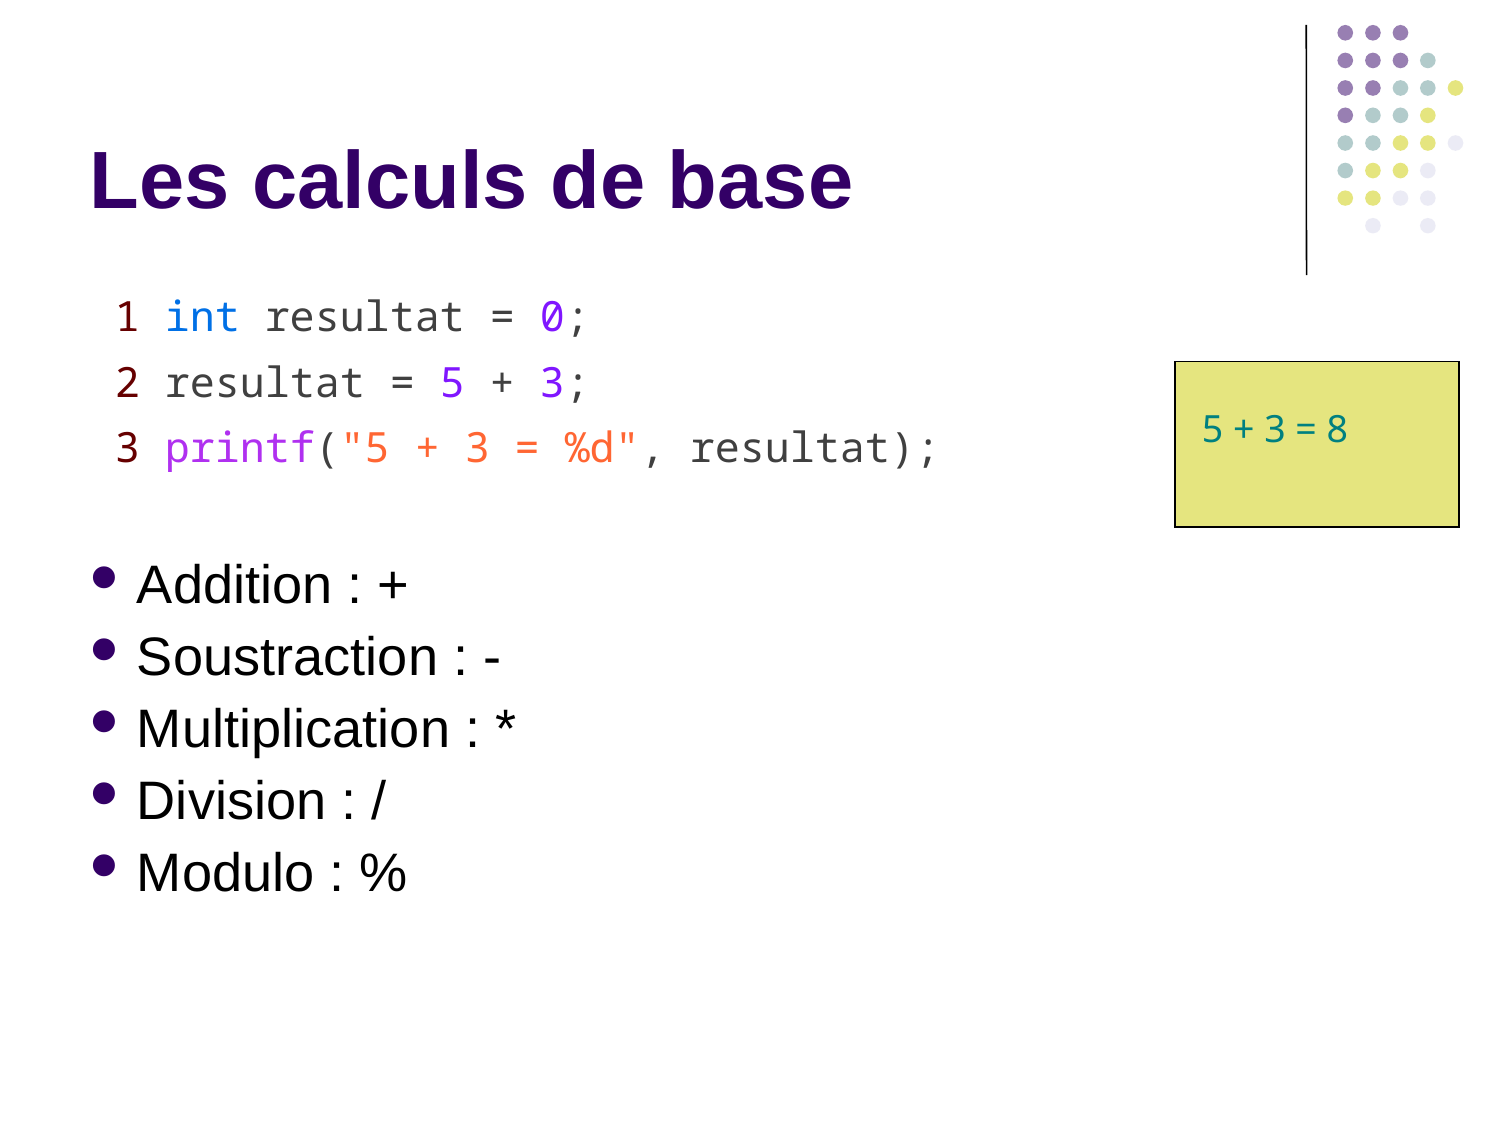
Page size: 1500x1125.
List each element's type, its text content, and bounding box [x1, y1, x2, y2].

list 1 int resultat = 0; 2 resultat = 5 + 3; 3 printf("5 + 3 = %d", resultat); Addition : + Soustraction : - Multiplication : * Division : / Modulo : % [75, 282, 1426, 1006]
text_box [1175, 361, 1459, 528]
text_box 5 + 3 = 8 [1187, 397, 1400, 458]
title Les calculs de base [74, 20, 1313, 233]
